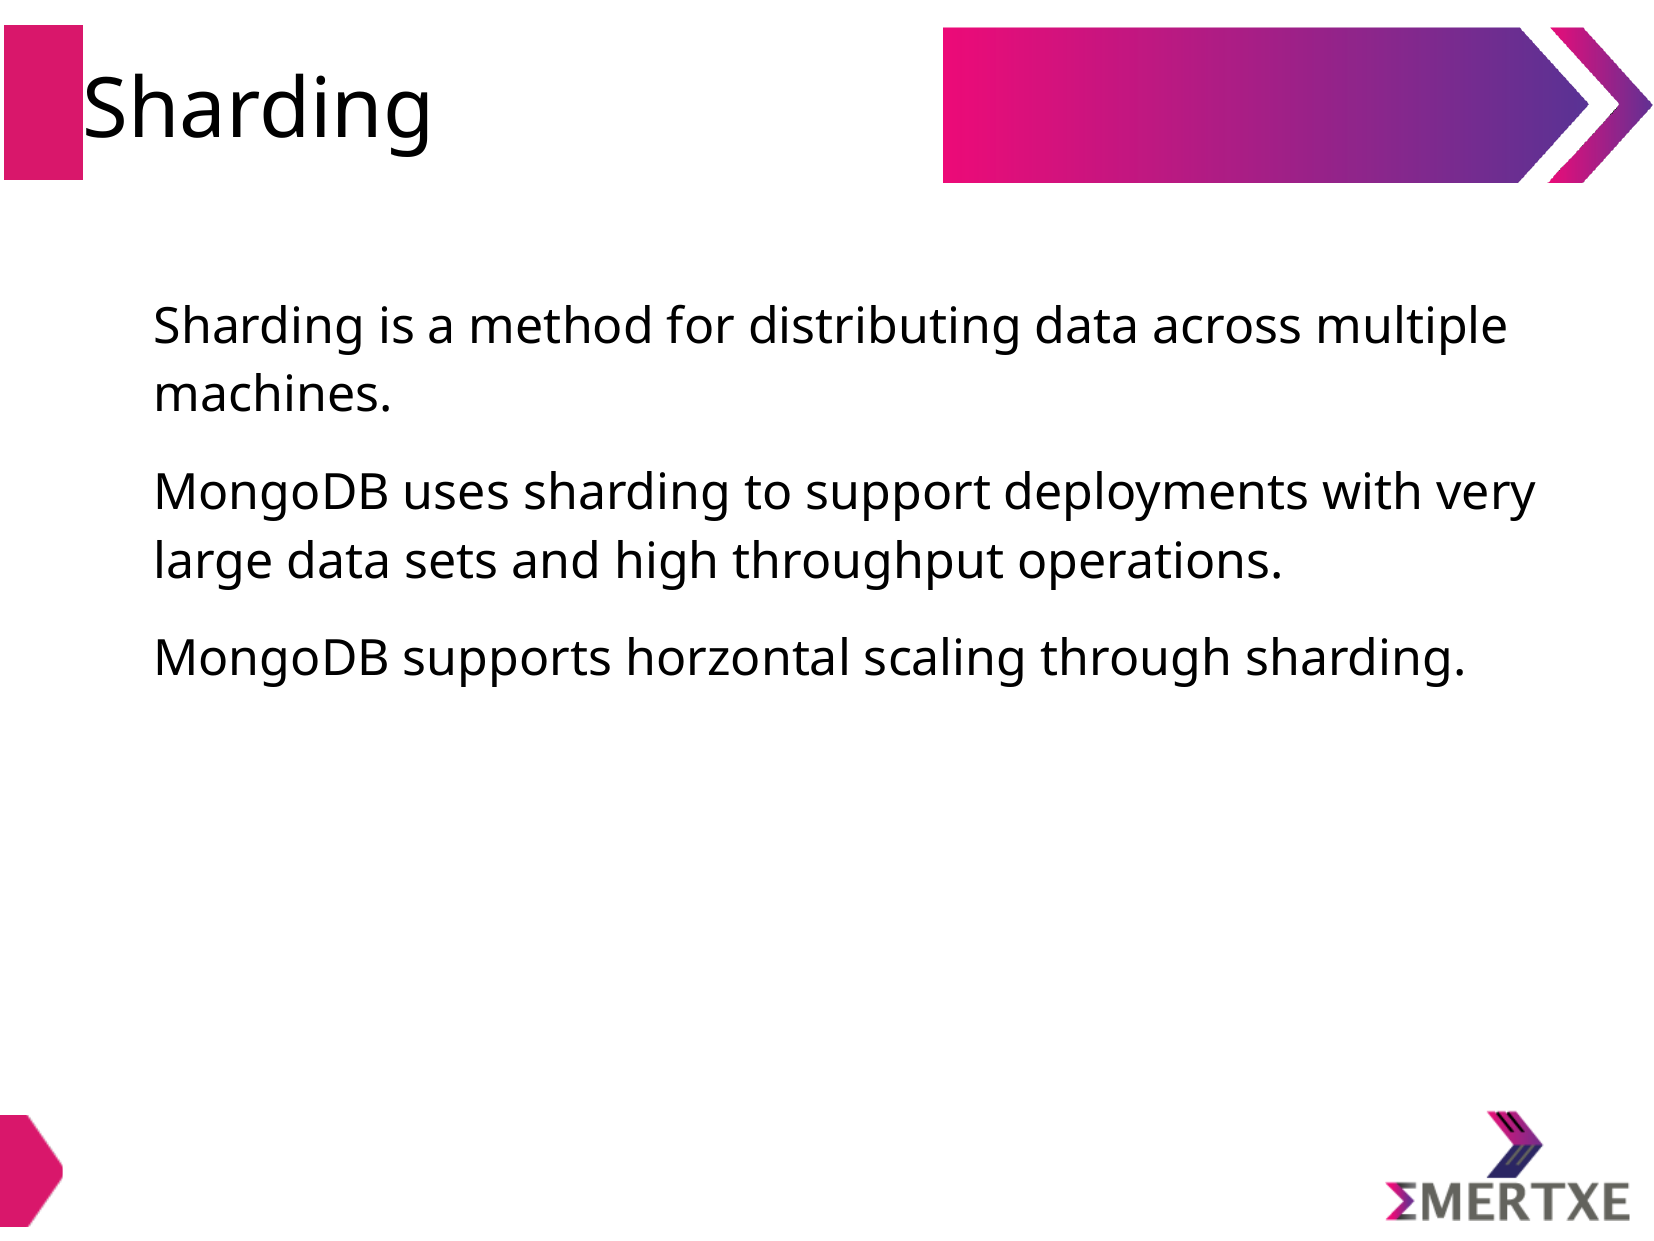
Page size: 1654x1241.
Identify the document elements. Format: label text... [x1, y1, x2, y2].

title Sharding [82, 2, 1571, 210]
picture [1571, 27, 1653, 183]
picture [1385, 1107, 1631, 1221]
list Sharding is a method for distributing data across multiple machines. MongoDB uses sharding to support deployments with very large data sets and high throughput operations. MongoDB supports horzontal scaling through sharding. [82, 290, 1571, 1010]
